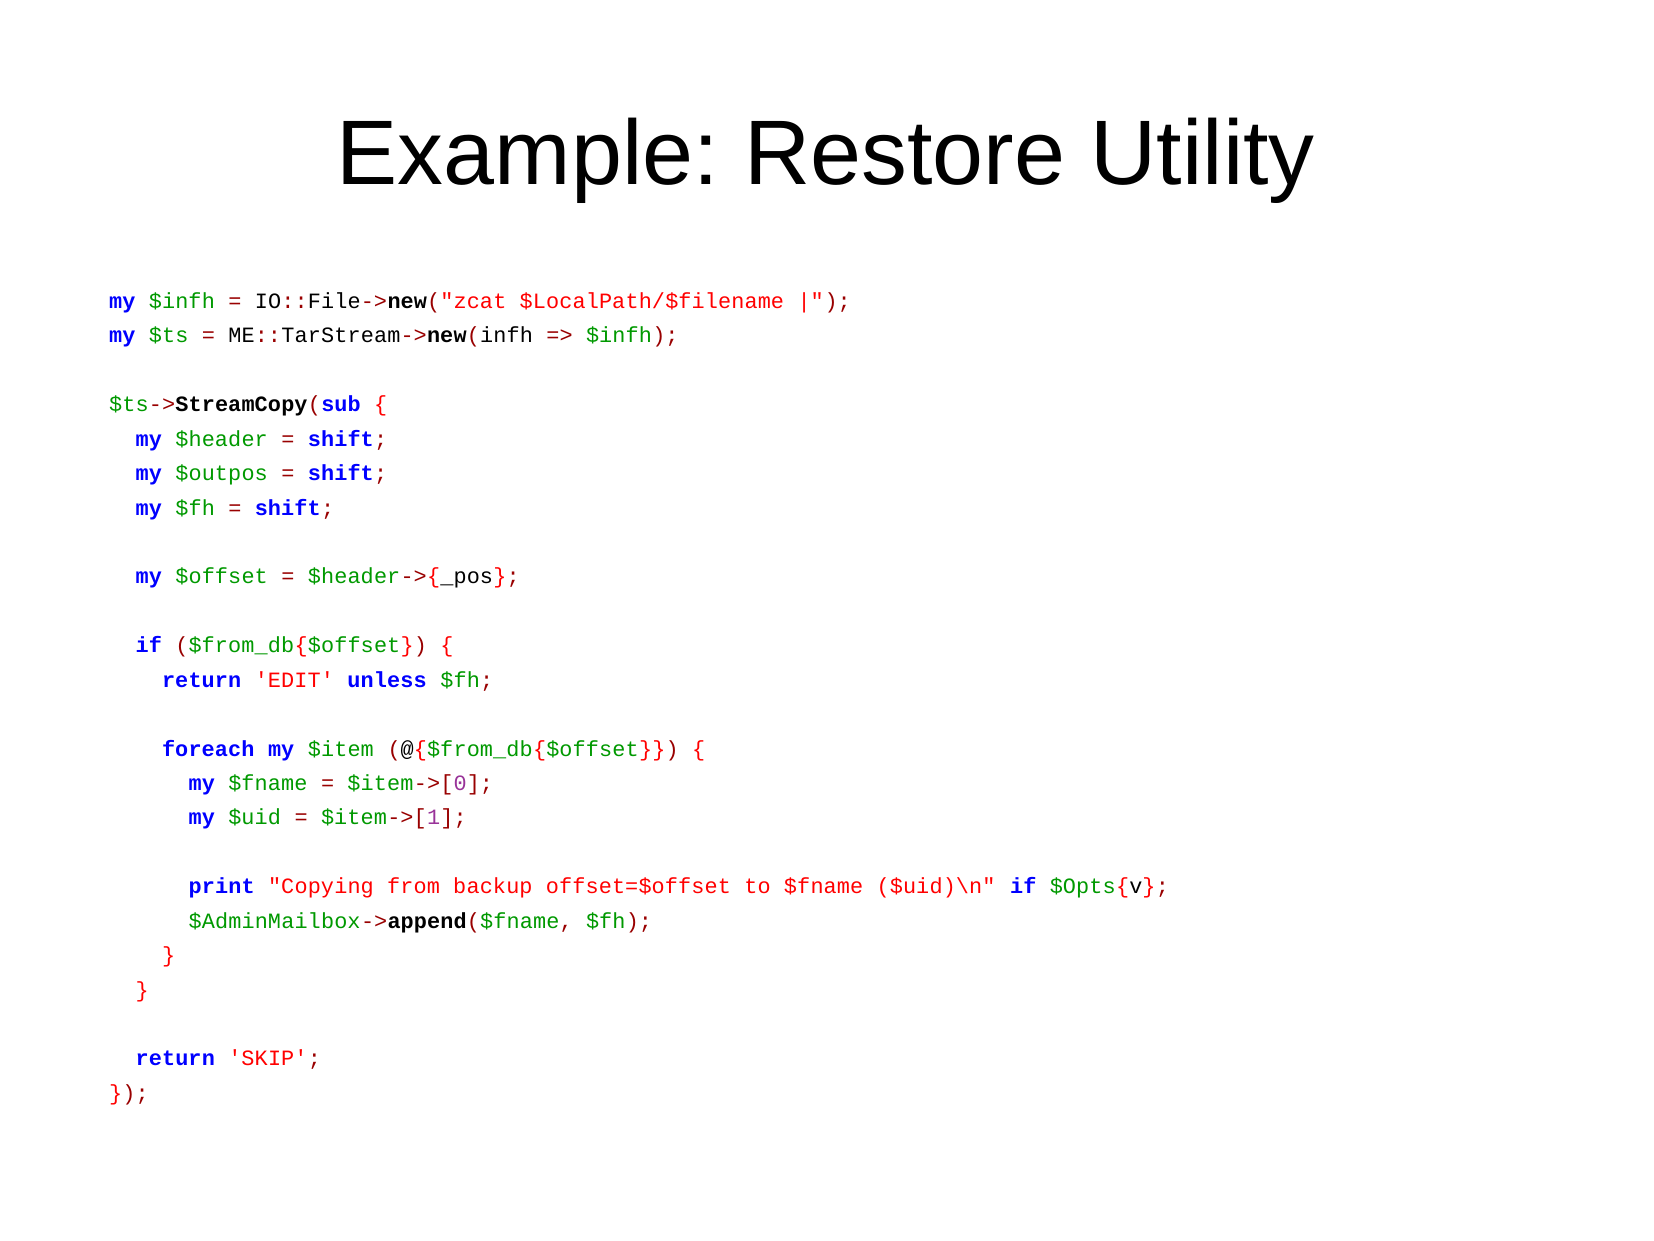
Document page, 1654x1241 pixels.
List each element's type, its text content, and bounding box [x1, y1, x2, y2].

list my $infh = IO::File->new("zcat $LocalPath/$filename |"); my $ts = ME::TarStream->new(infh => $infh); $ts->StreamCopy(sub { my $header = shift; my $outpos = shift; my $fh = shift; my $offset = $header->{_pos}; if ($from_db{$offset}) { return 'EDIT' unless $fh; foreach my $item (@{$from_db{$offset}}) { my $fname = $item->[0]; my $uid = $item->[1]; print "Copying from backup offset=$offset to $fname ($uid)\n" if $Opts{v}; $AdminMailbox->append($fname, $fh); } } return 'SKIP'; }); [82, 290, 1571, 1109]
title Example: Restore Utility [82, 49, 1571, 257]
